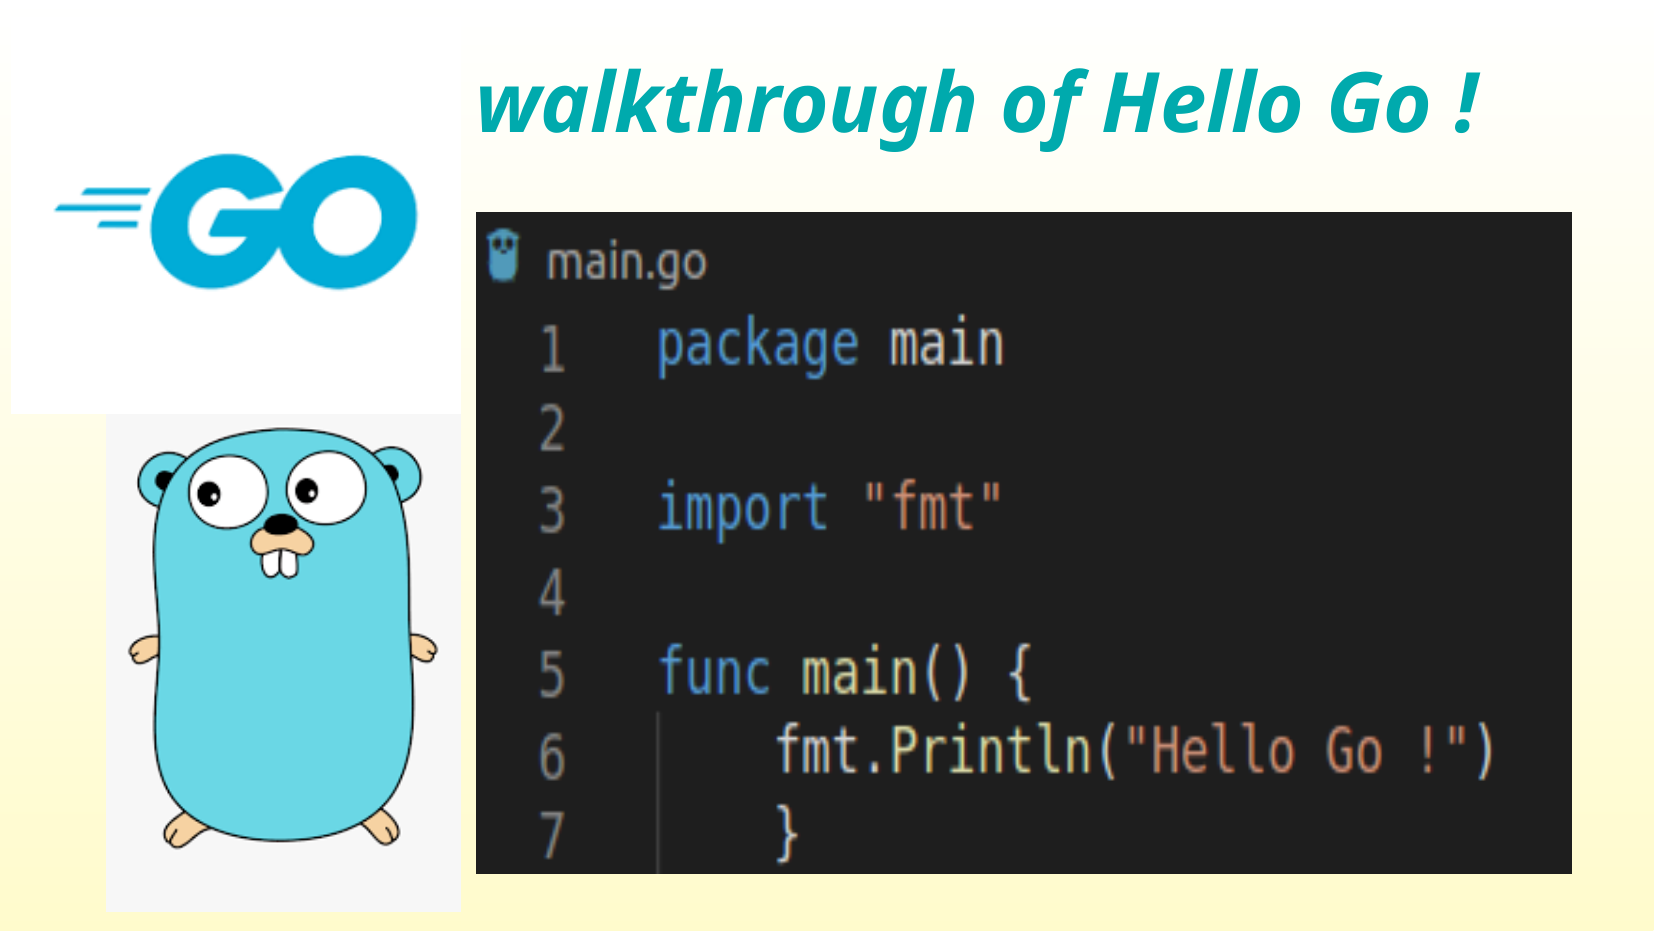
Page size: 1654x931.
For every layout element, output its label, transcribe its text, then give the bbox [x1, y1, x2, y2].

text_box walkthrough of Hello Go ! [460, 36, 1619, 931]
picture [476, 212, 1572, 875]
picture [11, 17, 461, 913]
